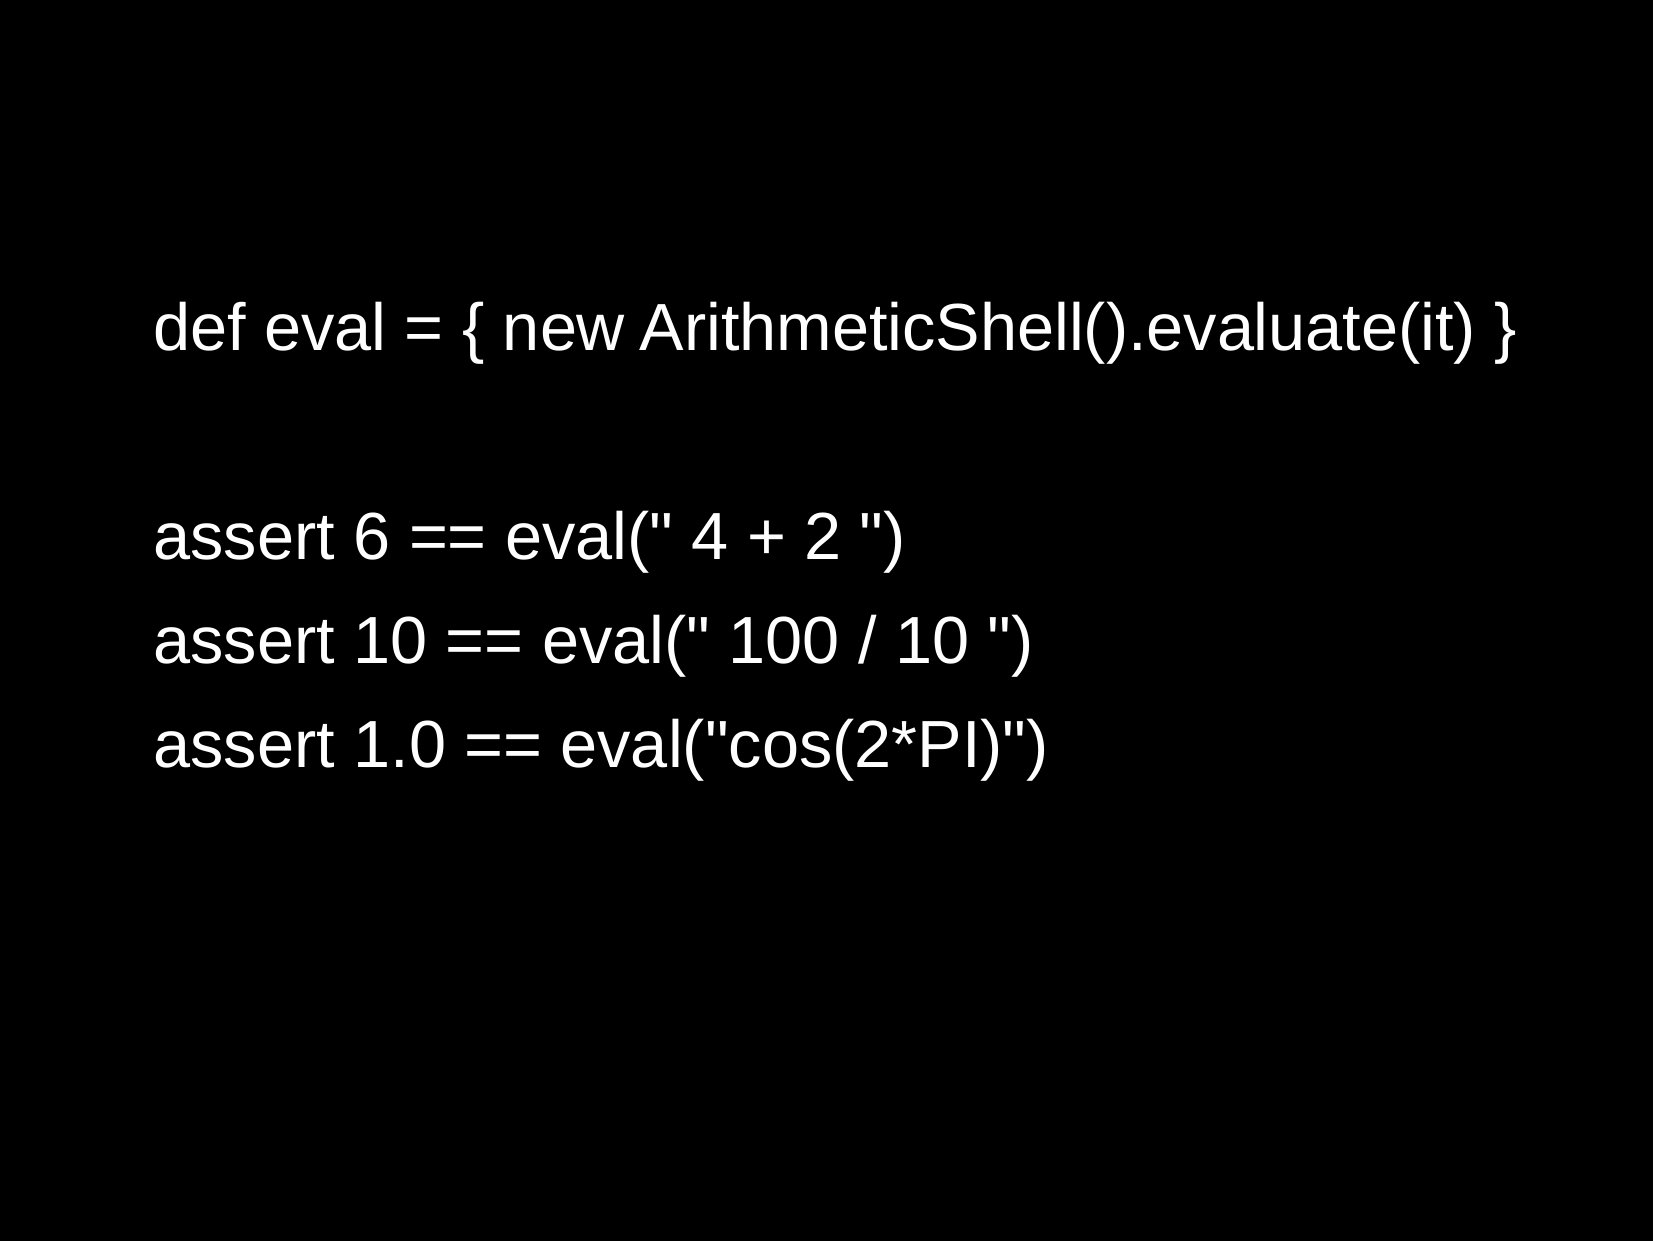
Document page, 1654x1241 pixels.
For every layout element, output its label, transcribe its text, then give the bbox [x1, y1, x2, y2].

list def eval = { new ArithmeticShell().evaluate(it) } assert 6 == eval(" 4 + 2 ") assert 10 == eval(" 100 / 10 ") assert 1.0 == eval("cos(2*PI)") [82, 290, 1571, 1095]
